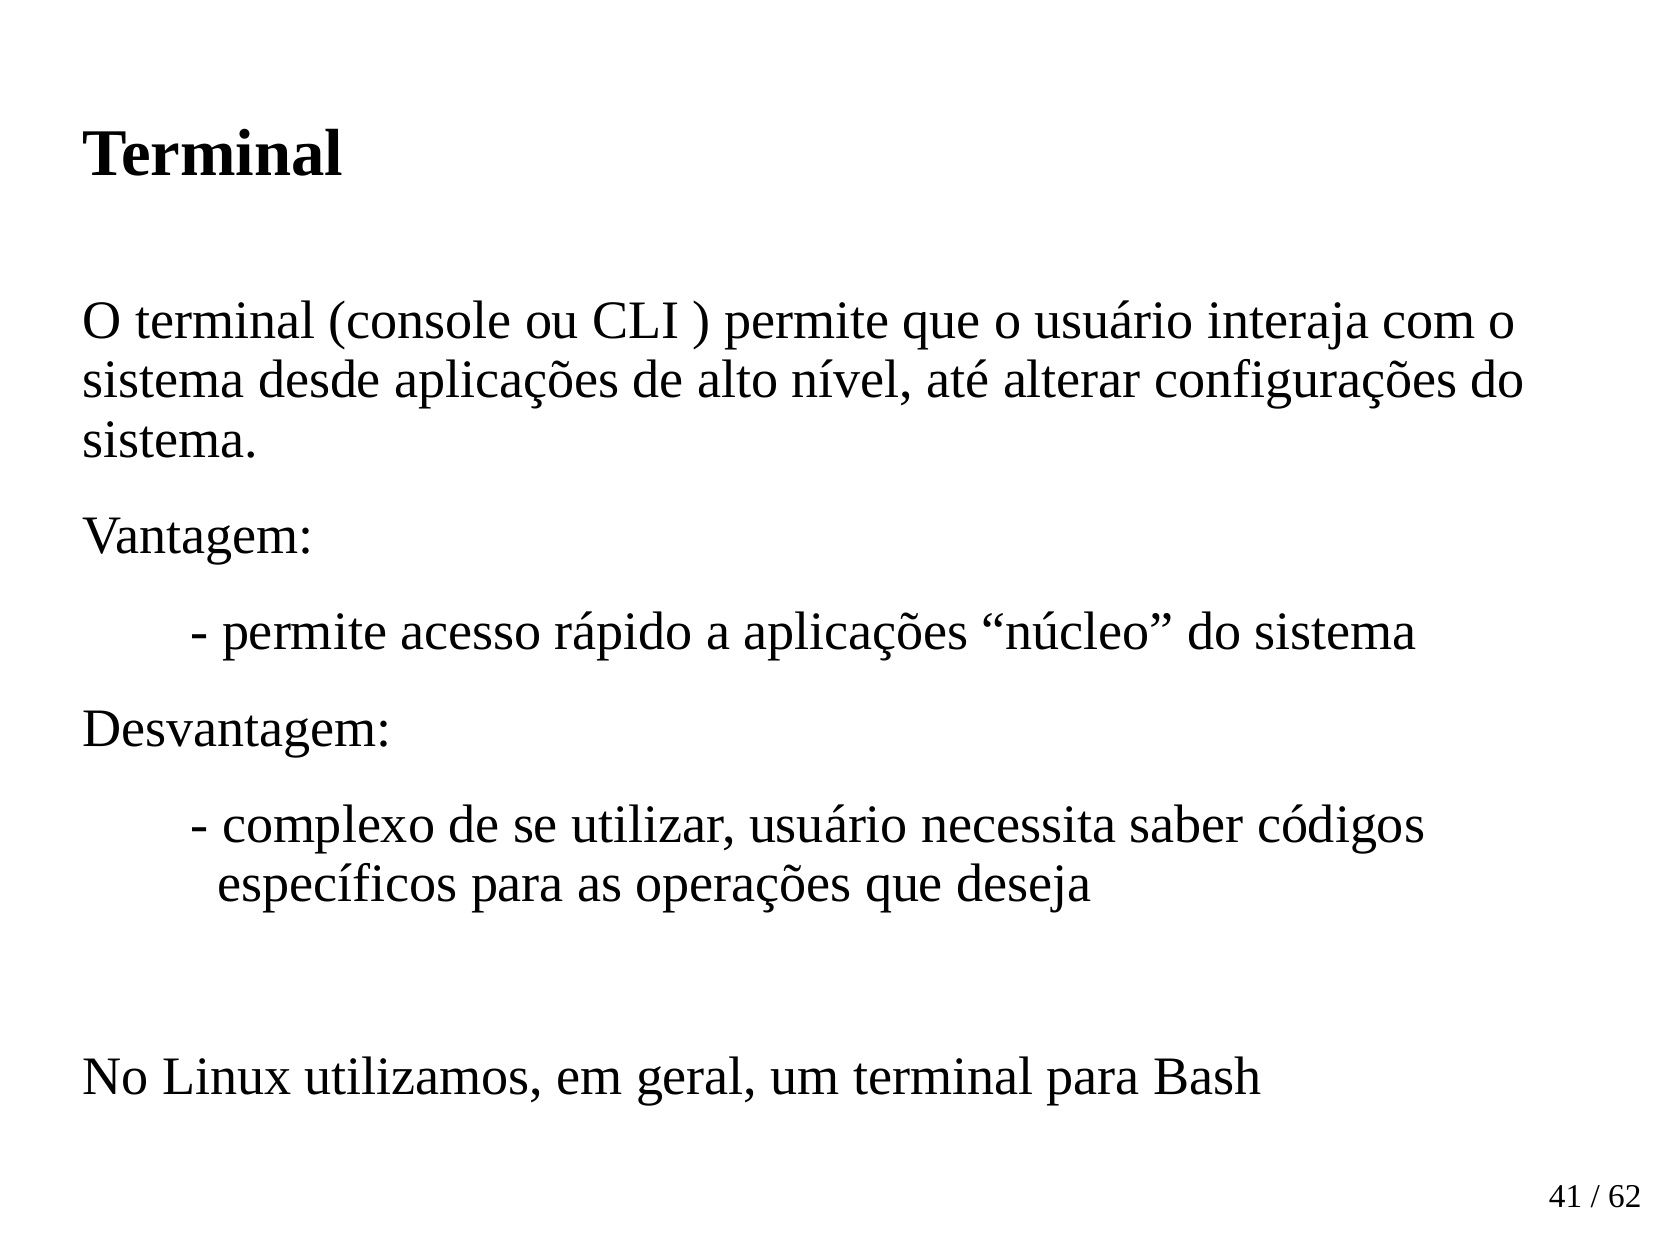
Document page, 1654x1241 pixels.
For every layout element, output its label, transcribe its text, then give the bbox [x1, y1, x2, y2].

list O terminal (console ou CLI ) permite que o usuário interaja com o sistema desde aplicações de alto nível, até alterar configurações do sistema. Vantagem: - permite acesso rápido a aplicações “núcleo” do sistema Desvantagem: - complexo de se utilizar, usuário necessita saber códigos específicos para as operações que deseja No Linux utilizamos, em geral, um terminal para Bash [82, 290, 1571, 1111]
title Terminal [82, 49, 1571, 257]
